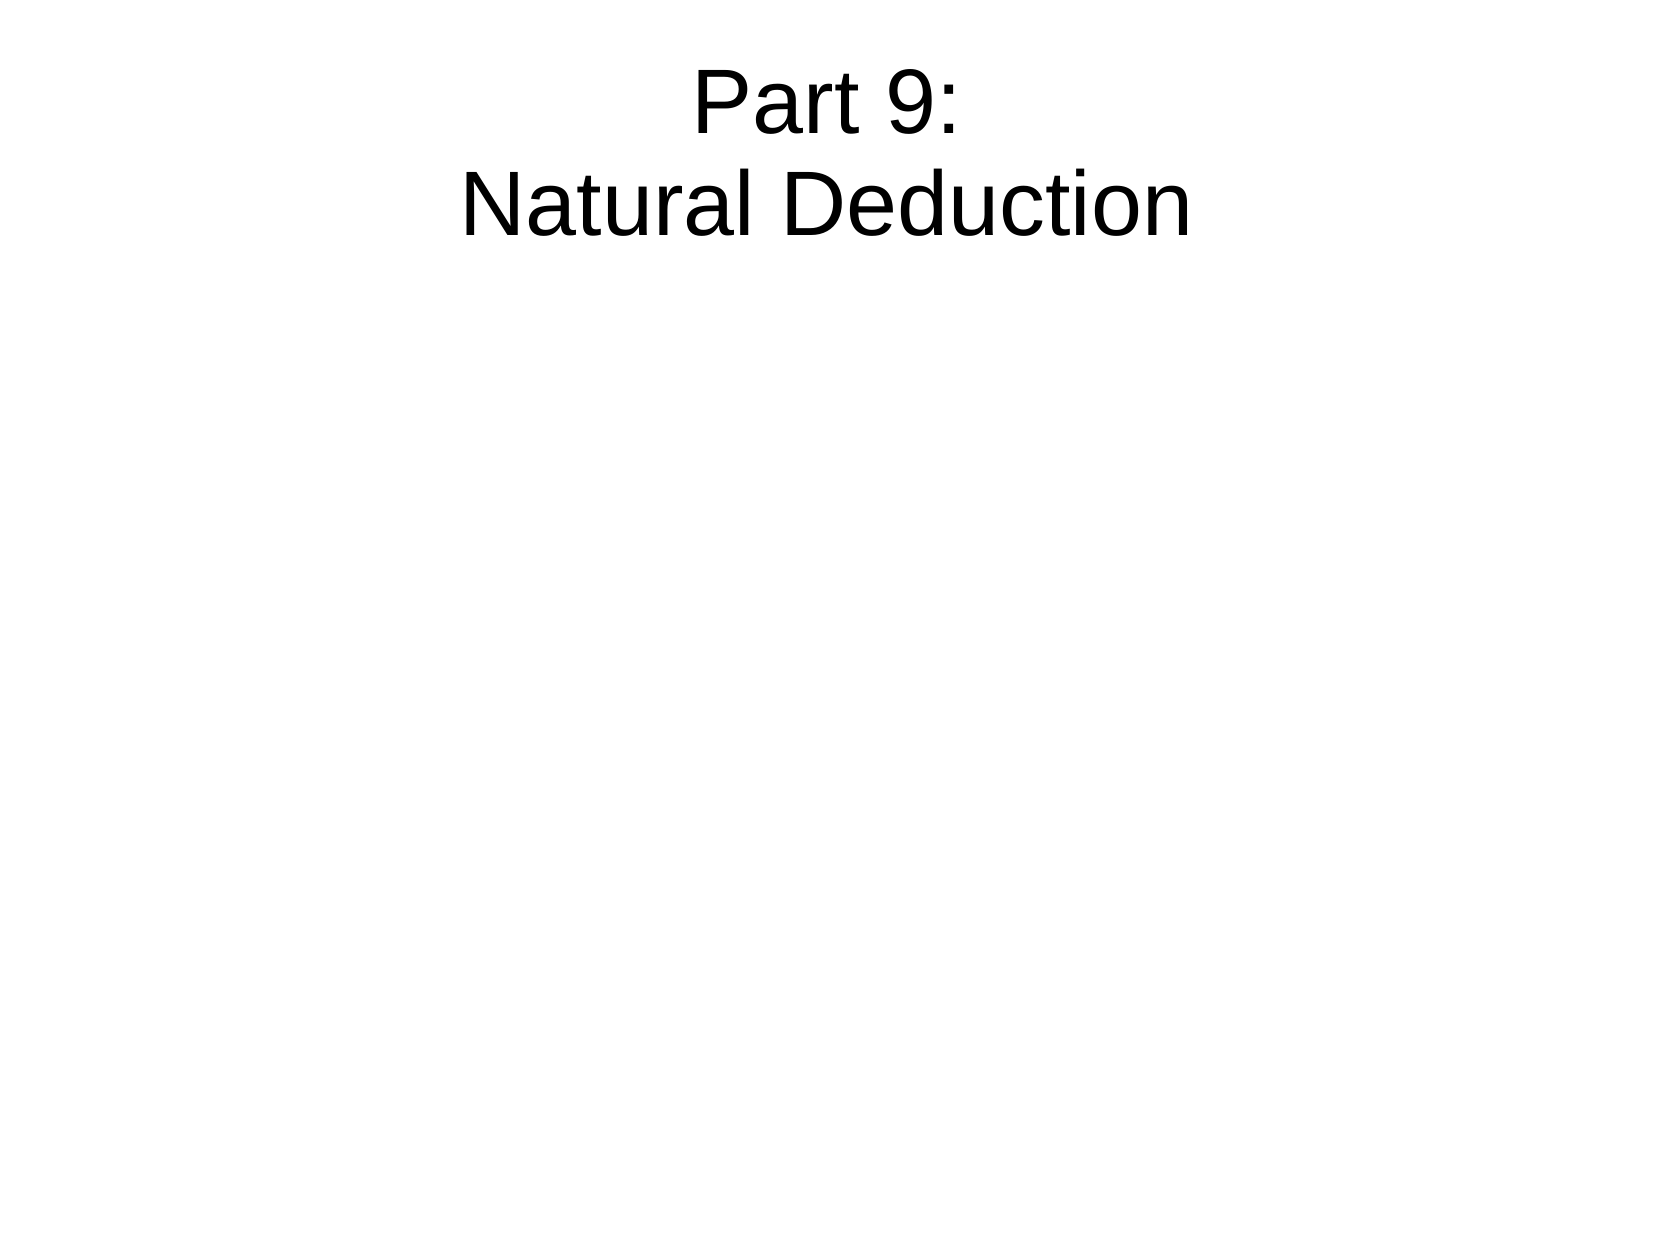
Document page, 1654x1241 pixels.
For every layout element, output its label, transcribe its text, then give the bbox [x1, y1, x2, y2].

title Part 9: Natural Deduction [82, 49, 1571, 257]
